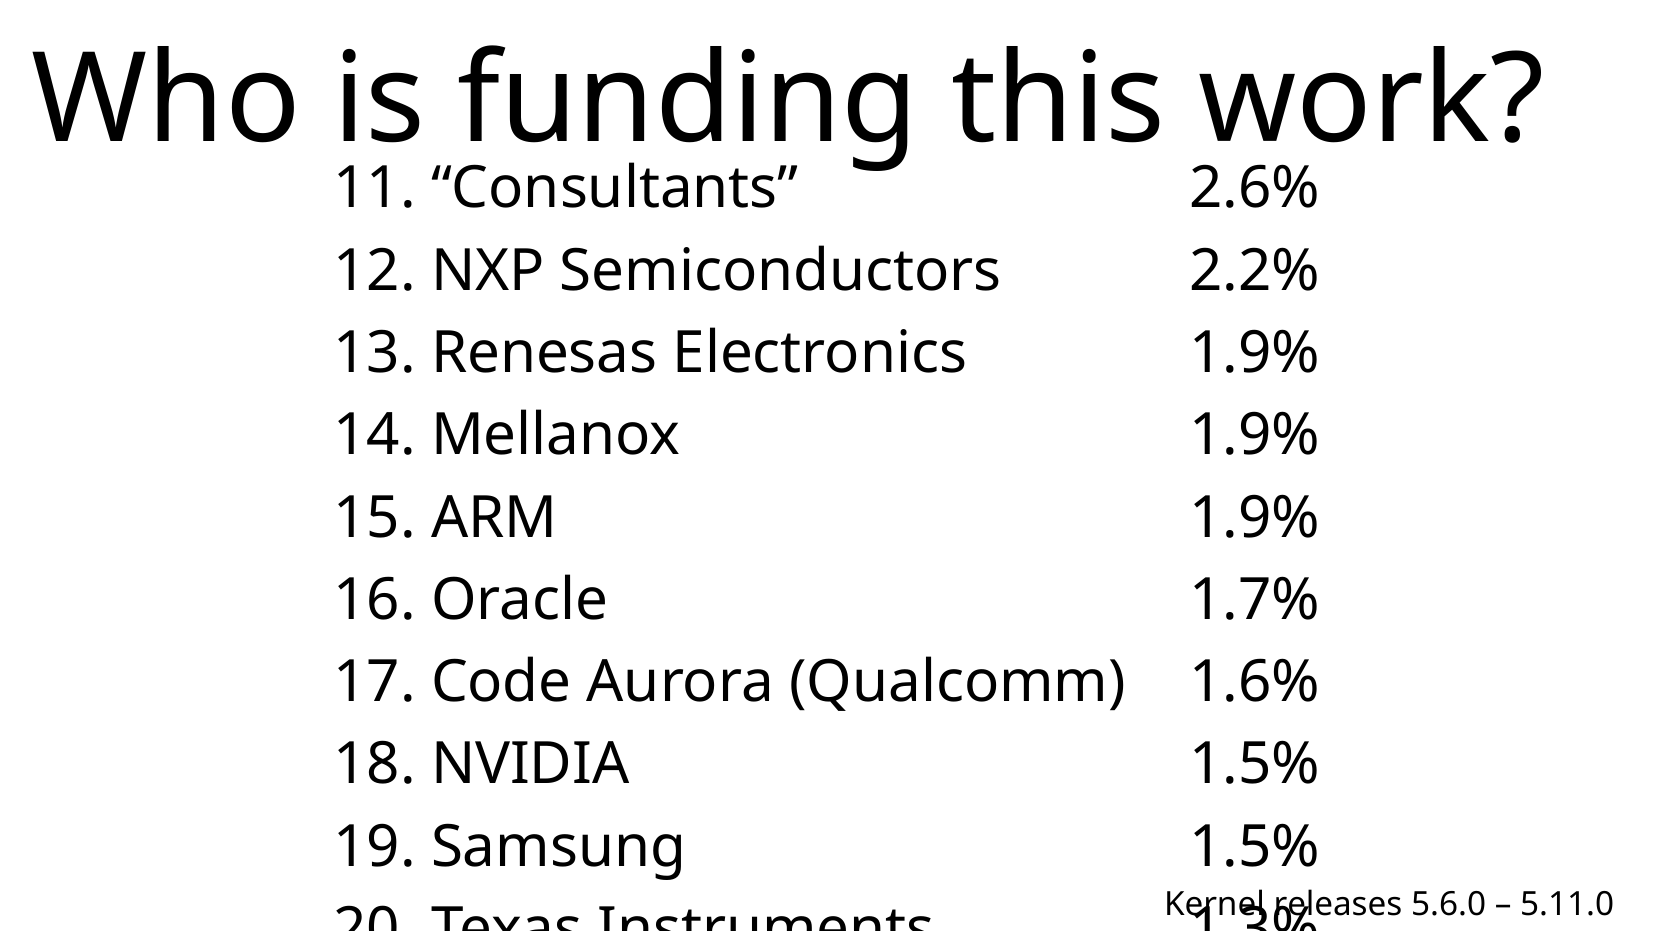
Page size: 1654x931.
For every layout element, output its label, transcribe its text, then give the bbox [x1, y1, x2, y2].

table_cell 1.9% [1150, 475, 1326, 557]
table_cell 1.6% [1150, 639, 1326, 722]
table_cell 1.5% [1150, 722, 1326, 804]
table_cell 15. ARM [328, 475, 1150, 557]
table_cell 2.2% [1150, 228, 1326, 310]
table_header 11. “Consultants” [328, 146, 1150, 228]
table_cell 17. Code Aurora (Qualcomm) [328, 639, 1150, 722]
table_cell 1.7% [1150, 557, 1326, 639]
table_cell 12. NXP Semiconductors [328, 228, 1150, 310]
table_cell 13. Renesas Electronics [328, 310, 1150, 392]
table_cell 1.5% [1150, 804, 1326, 872]
table_cell 19. Samsung [328, 804, 1150, 886]
table_cell 14. Mellanox [328, 392, 1150, 475]
table_cell 18. NVIDIA [328, 722, 1150, 804]
table_header 2.6% [1150, 146, 1326, 228]
table_cell 1.9% [1150, 310, 1326, 392]
table_cell 16. Oracle [328, 557, 1150, 639]
text_box Kernel releases 5.6.0 – 5.11.0 [1149, 872, 1651, 928]
table_cell 20. Texas Instruments [328, 886, 1150, 931]
text_box Who is funding this work? [16, 0, 1638, 166]
table_cell 1.9% [1150, 392, 1326, 475]
